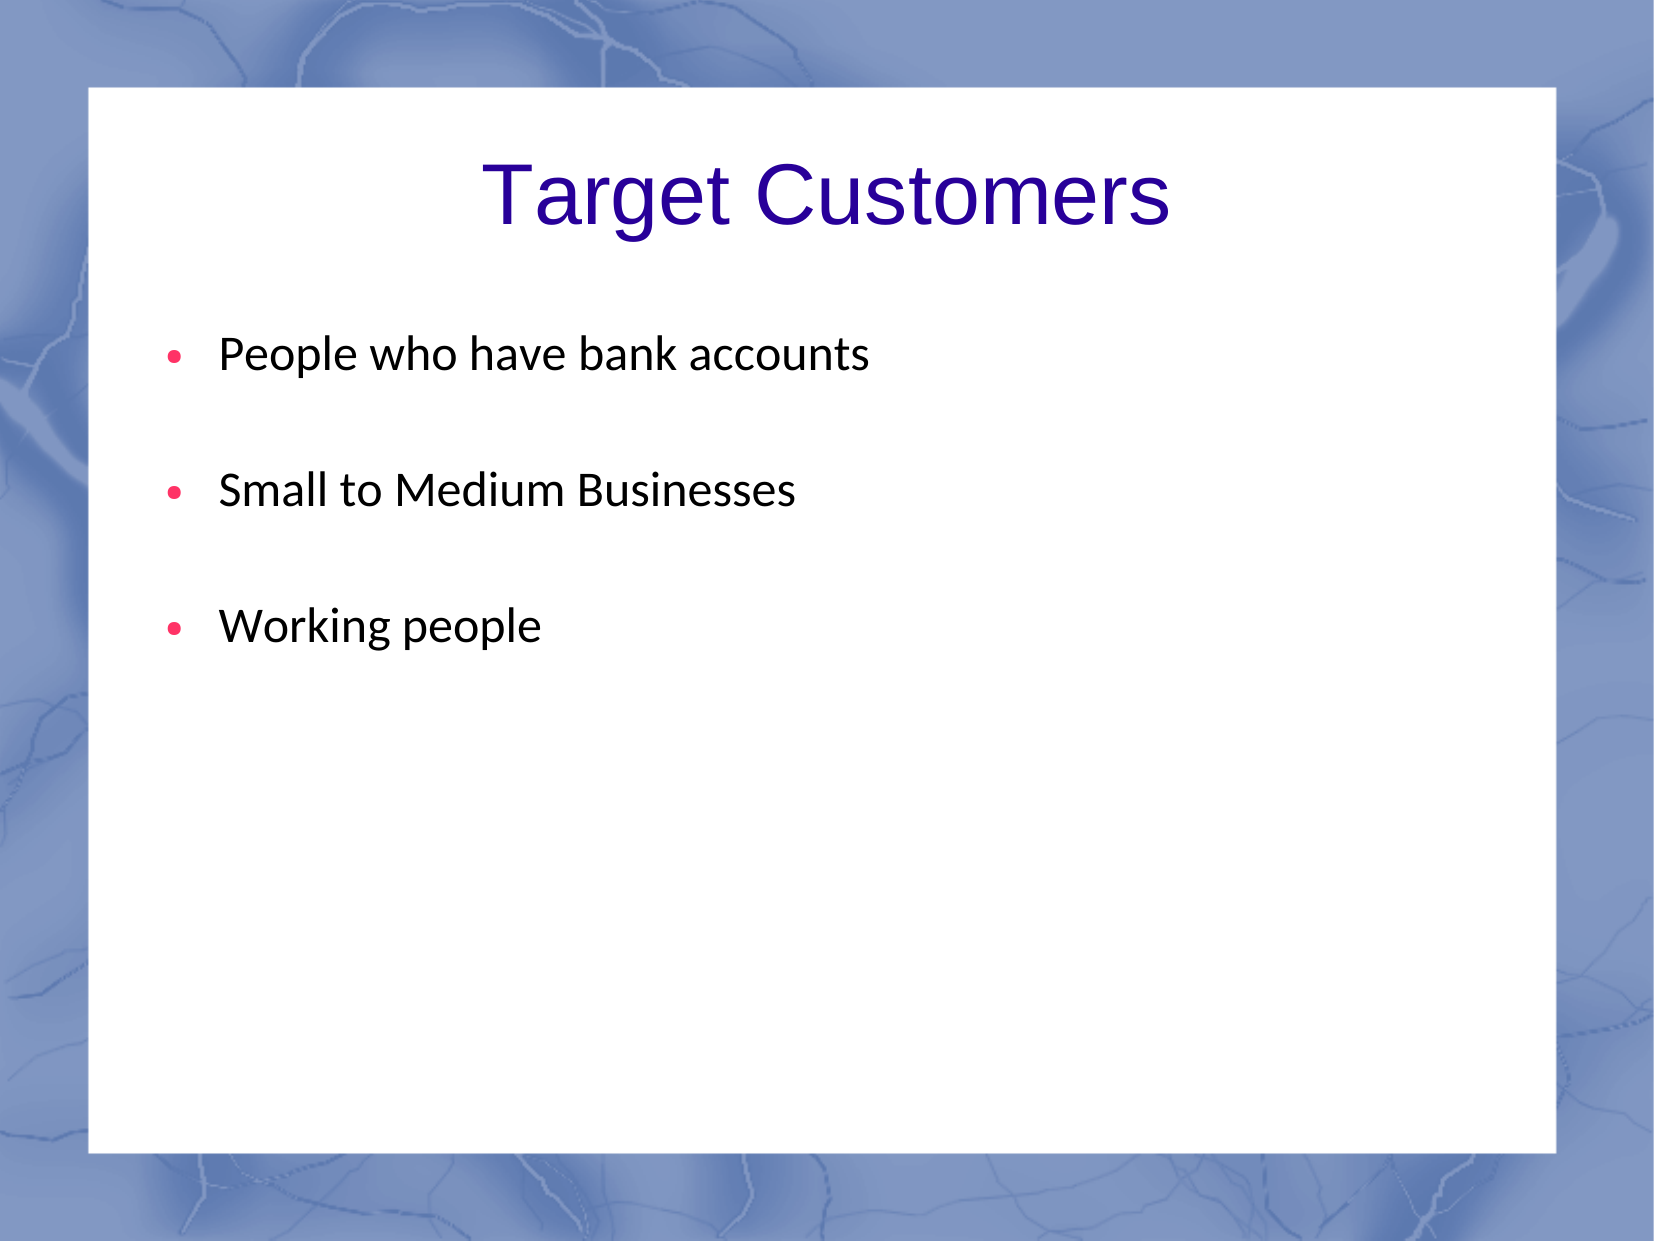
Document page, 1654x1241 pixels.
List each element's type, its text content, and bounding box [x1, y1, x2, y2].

title Target Customers [118, 90, 1536, 298]
picture [0, 0, 1654, 1241]
list People who have bank accounts Small to Medium Businesses Working people [147, 325, 1506, 1010]
